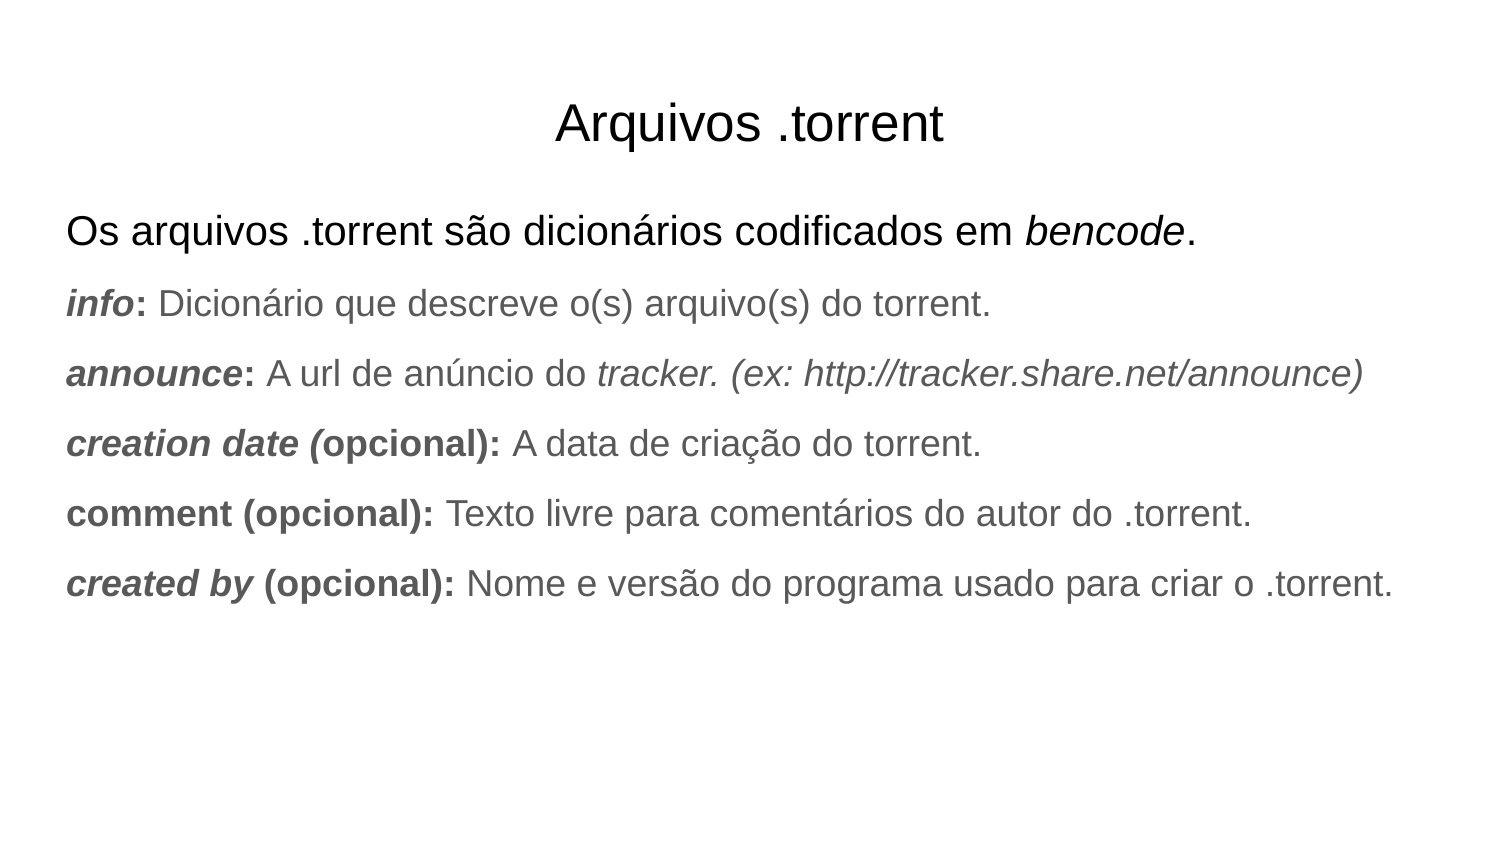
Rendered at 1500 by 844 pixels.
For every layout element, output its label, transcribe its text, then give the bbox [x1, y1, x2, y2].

list Os arquivos .torrent são dicionários codificados em bencode. info: Dicionário que descreve o(s) arquivo(s) do torrent. announce: A url de anúncio do tracker. (ex: http://tracker.share.net/announce) creation date (opcional): A data de criação do torrent. comment (opcional): Texto livre para comentários do autor do .torrent. created by (opcional): Nome e versão do programa usado para criar o .torrent. [51, 189, 1449, 750]
title Arquivos .torrent [51, 72, 1449, 167]
